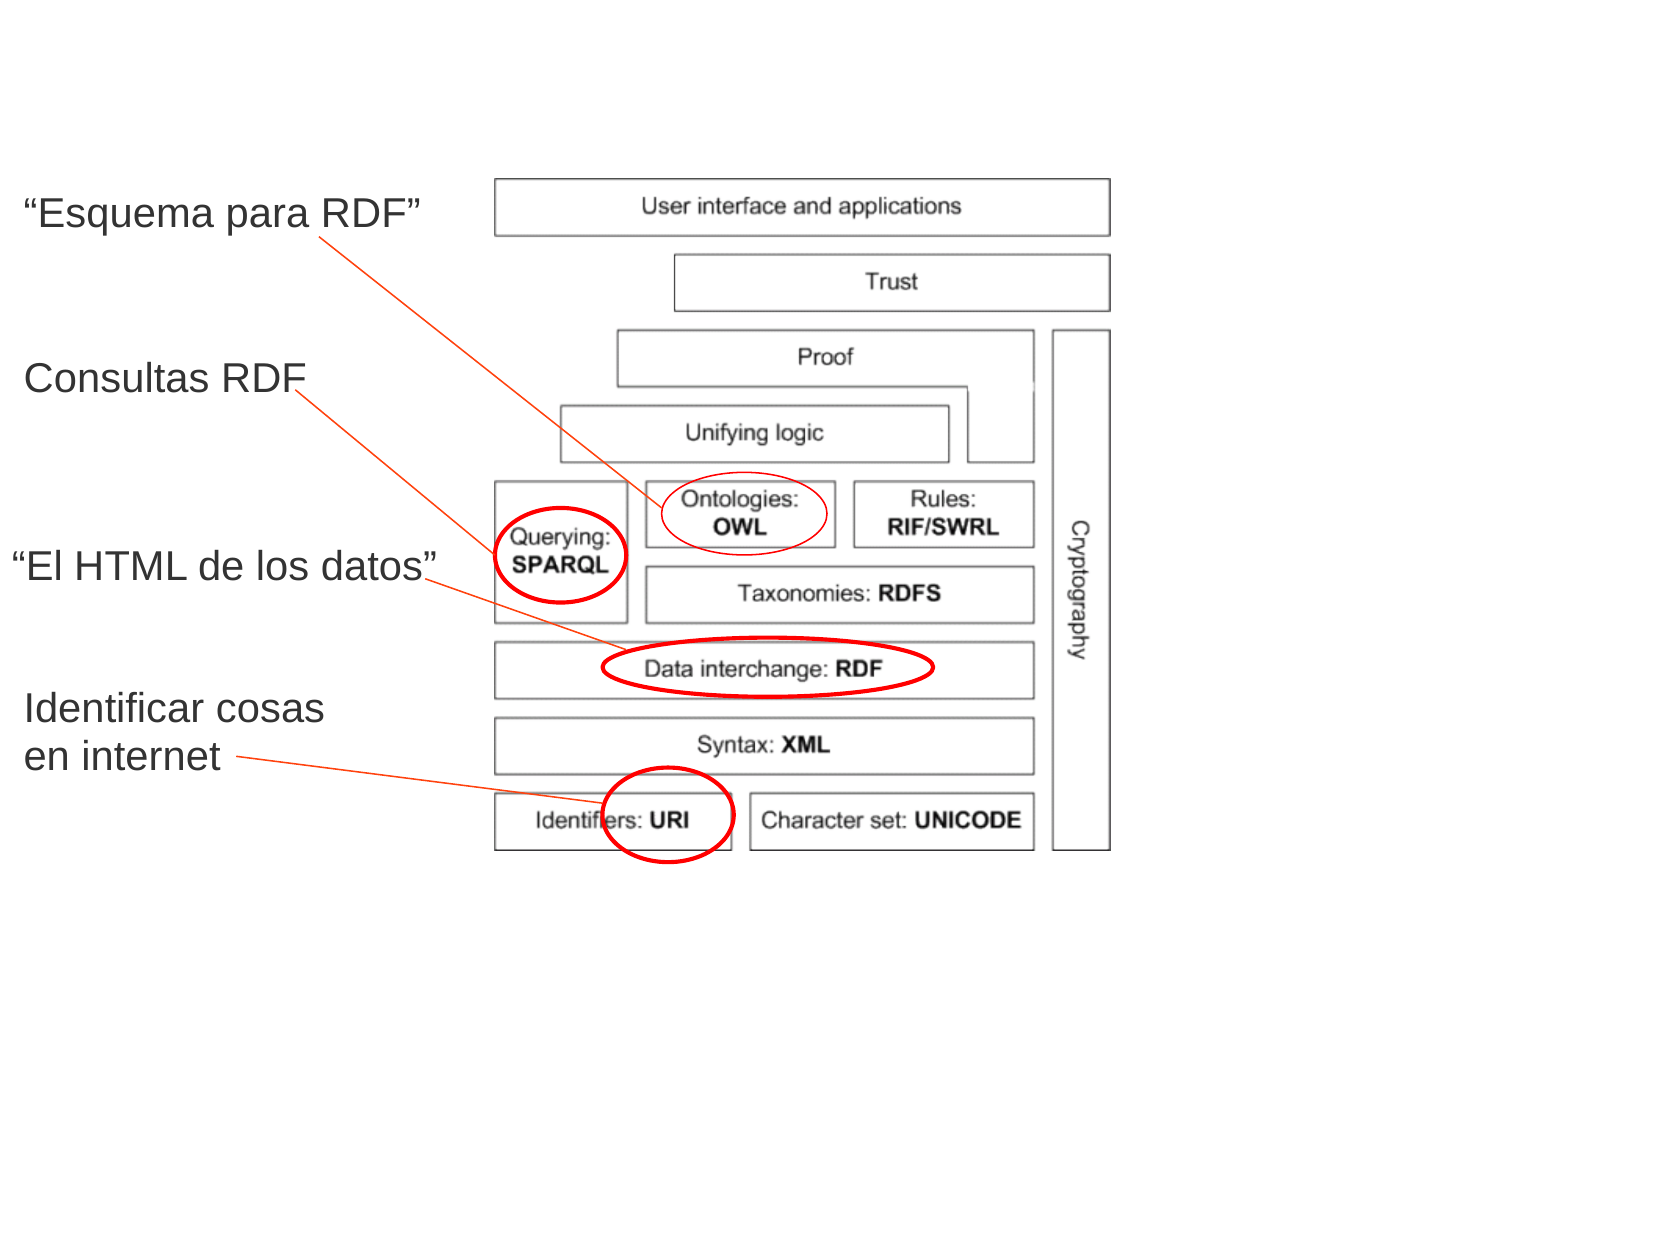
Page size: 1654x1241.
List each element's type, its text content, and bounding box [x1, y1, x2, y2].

picture [605, 640, 930, 694]
picture [494, 178, 1111, 851]
picture [498, 511, 624, 600]
picture [605, 770, 731, 851]
text_box “Esquema para RDF” [23, 188, 473, 237]
picture [663, 474, 826, 554]
text_box Consultas RDF [23, 354, 473, 402]
picture [494, 791, 620, 851]
text_box Identificar cosas en internet [23, 708, 402, 757]
text_box “El HTML de los datos” [11, 542, 461, 591]
